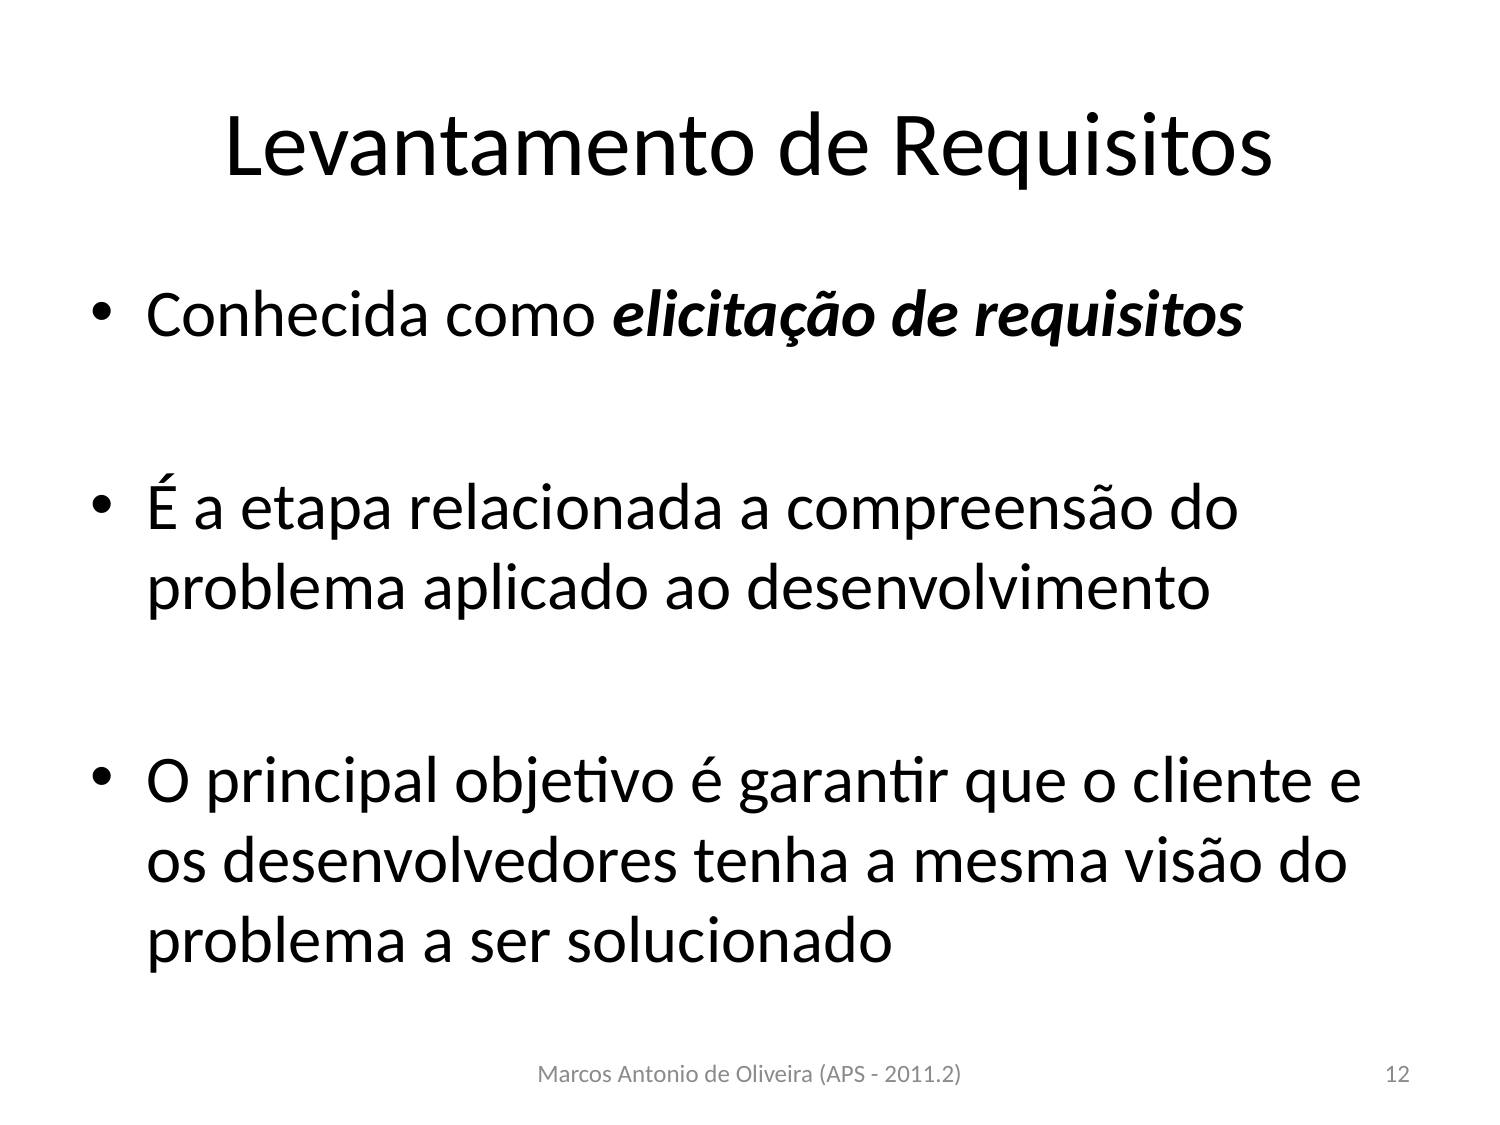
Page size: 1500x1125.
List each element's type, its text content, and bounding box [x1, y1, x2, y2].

title Levantamento de Requisitos [75, 45, 1425, 233]
slide_number <número> [1074, 1042, 1425, 1103]
list Conhecida como elicitação de requisitos É a etapa relacionada a compreensão do problema aplicado ao desenvolvimento O principal objetivo é garantir que o cliente e os desenvolvedores tenha a mesma visão do problema a ser solucionado [75, 262, 1425, 1005]
footer Marcos Antonio de Oliveira (APS - 2011.2) [512, 1042, 988, 1103]
